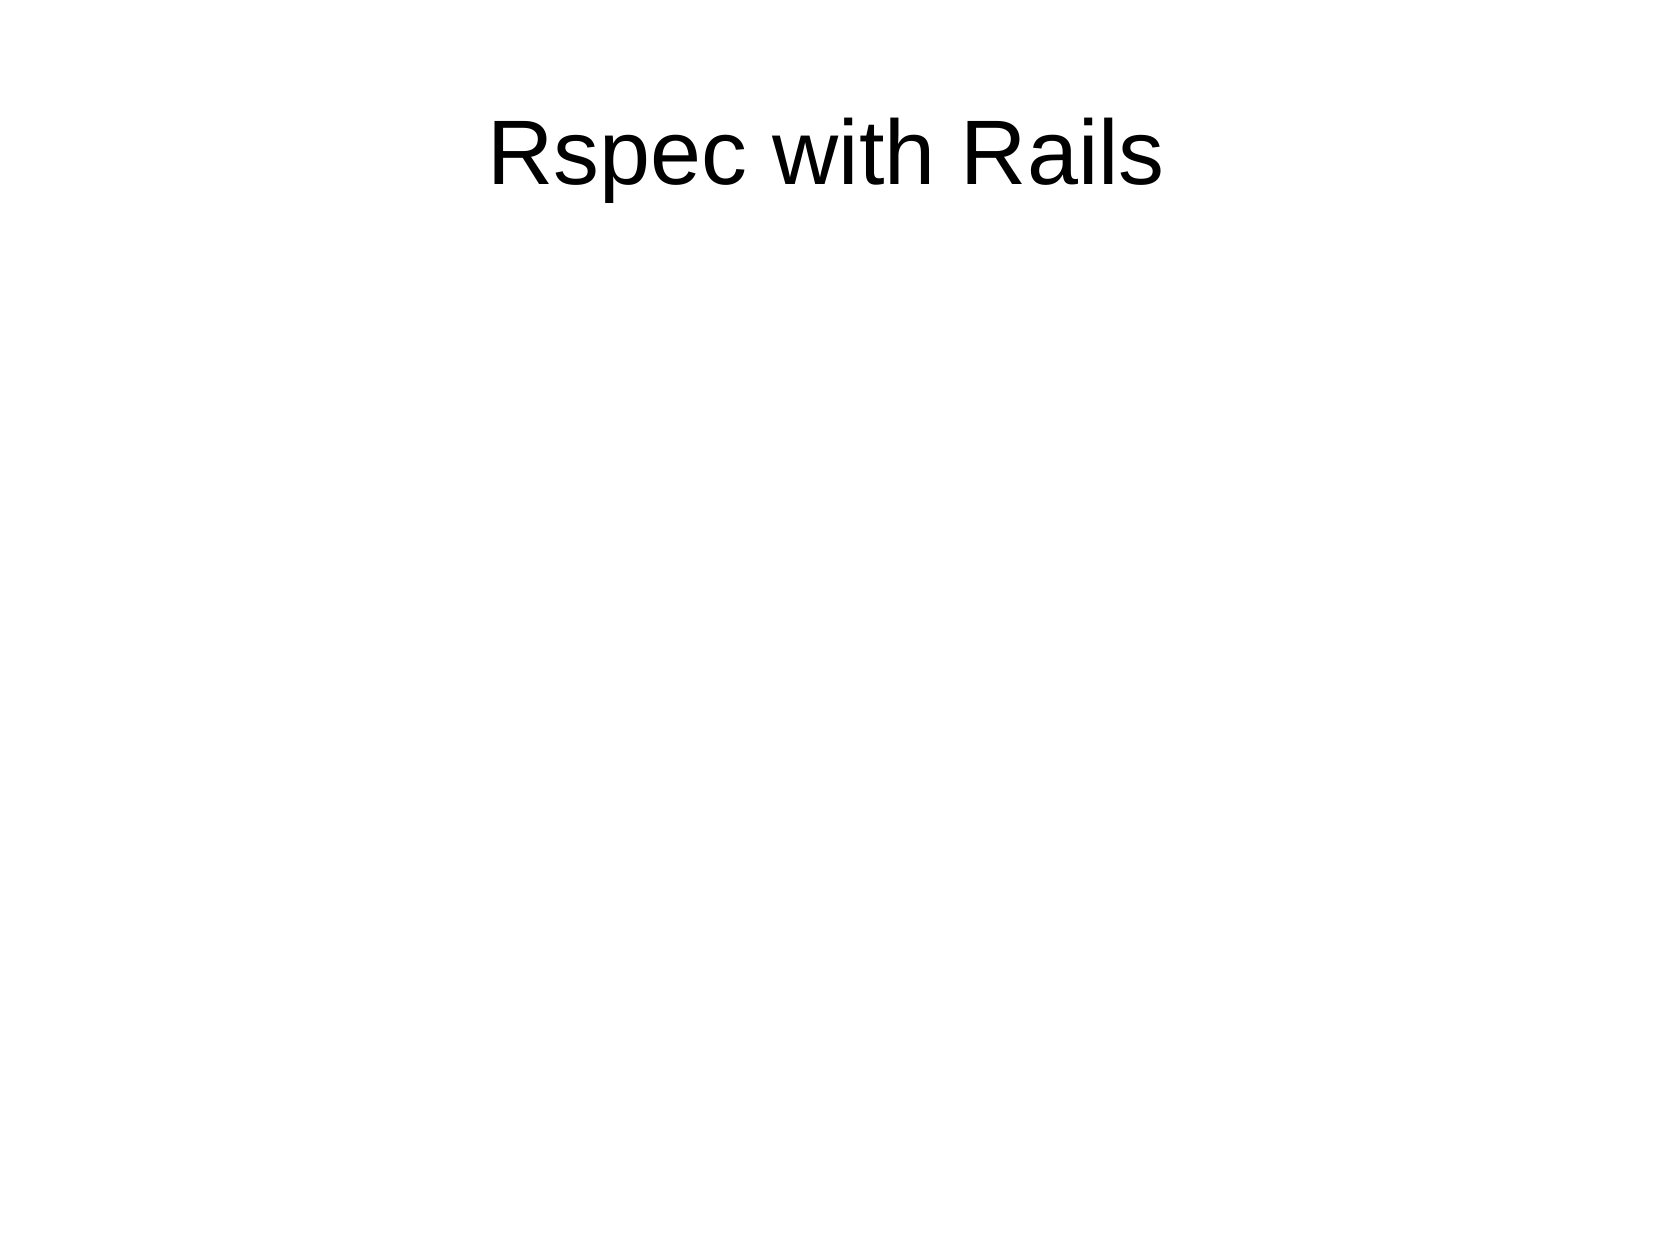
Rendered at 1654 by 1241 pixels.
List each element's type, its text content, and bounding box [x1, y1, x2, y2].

title Rspec with Rails [82, 49, 1571, 257]
